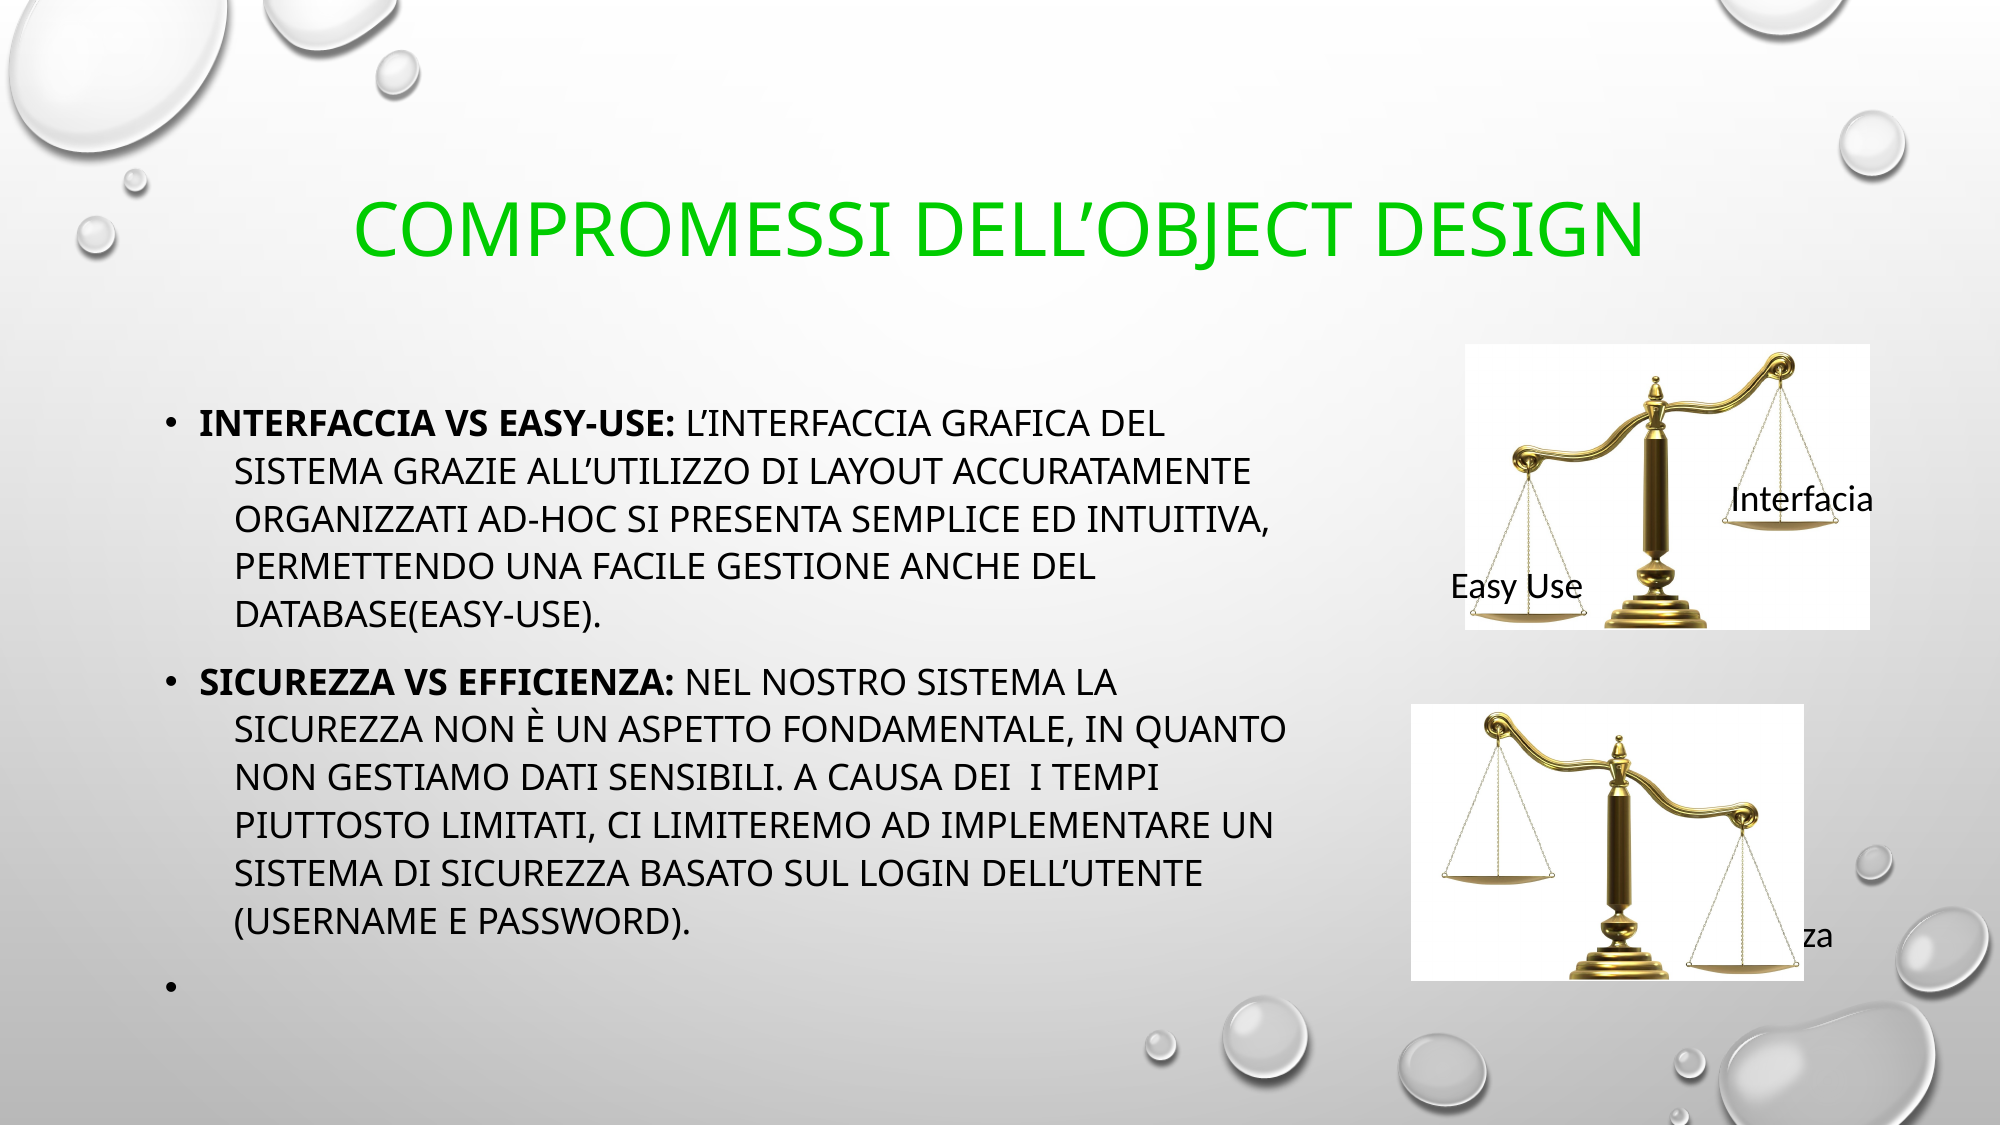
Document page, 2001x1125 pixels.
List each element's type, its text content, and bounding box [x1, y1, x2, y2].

text_box Interfacia [1716, 466, 1890, 526]
text_box Sicurezza [1804, 902, 1890, 963]
title Compromessi dell’object DEsign [149, 101, 1851, 364]
list Interfaccia vs Easy-Use: L’interfaccia grafica del sistema grazie all’utilizzo di layout accuratamente organizzati ad-hoc si presenta semplice ed intuitiva, permettendo una facile gestione anche del database(Easy-Use). Sicurezza vs Efficienza: Nel nostro sistema la sicurezza non è un aspetto fondamentale, in quanto non gestiamo dati sensibili. A causa dei i tempi piuttosto limitati, ci limiteremo ad implementare un sistema di sicurezza basato sul login dell’utente (username e password). [149, 388, 1314, 950]
text_box Easy Use [1436, 554, 1715, 614]
picture [1465, 344, 1870, 631]
picture [1411, 704, 1804, 982]
